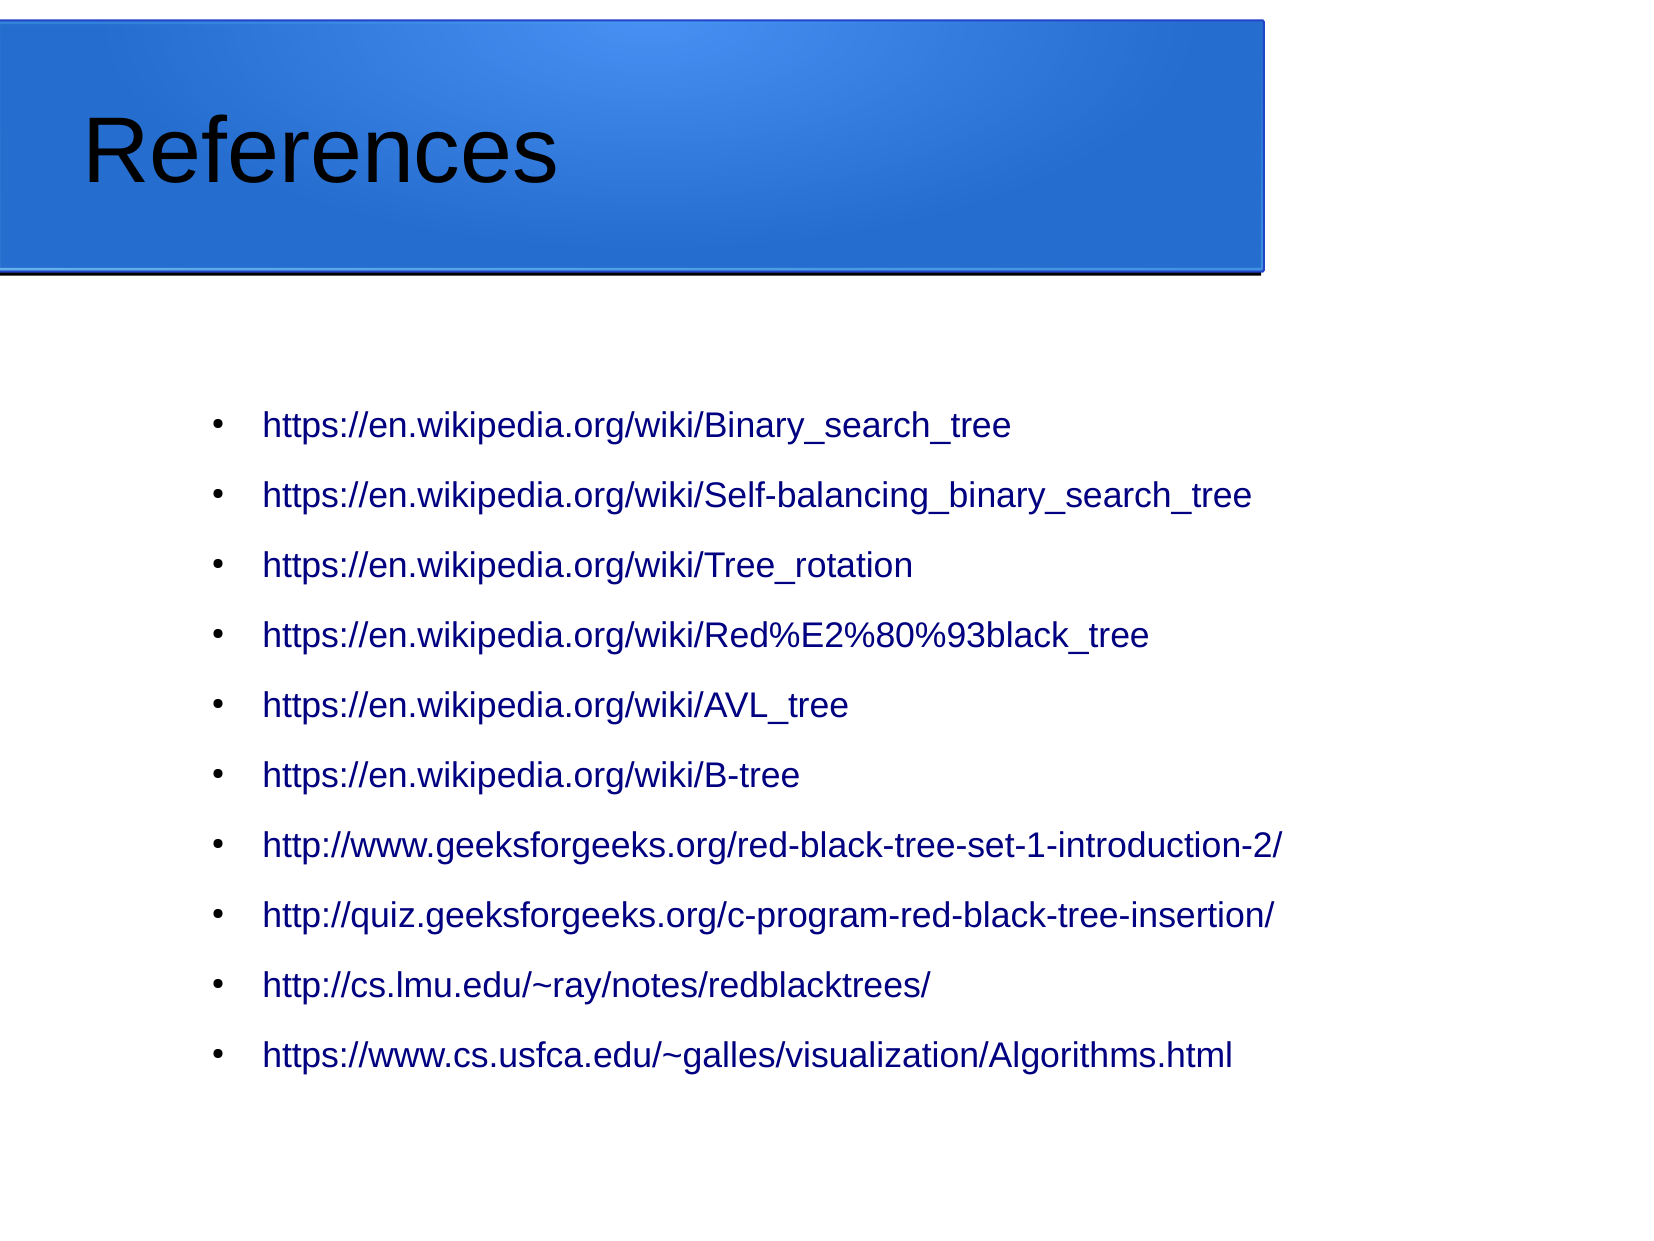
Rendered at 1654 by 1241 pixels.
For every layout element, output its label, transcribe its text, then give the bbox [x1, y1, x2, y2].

list https://en.wikipedia.org/wiki/Binary_search_tree https://en.wikipedia.org/wiki/Self-balancing_binary_search_tree https://en.wikipedia.org/wiki/Tree_rotation https://en.wikipedia.org/wiki/Red%E2%80%93black_tree https://en.wikipedia.org/wiki/AVL_tree https://en.wikipedia.org/wiki/B-tree http://www.geeksforgeeks.org/red-black-tree-set-1-introduction-2/ http://quiz.geeksforgeeks.org/c-program-red-black-tree-insertion/ http://cs.lmu.edu/~ray/notes/redblacktrees/ https://www.cs.usfca.edu/~galles/visualization/Algorithms.html [195, 405, 1516, 1081]
title References [82, 47, 1235, 252]
